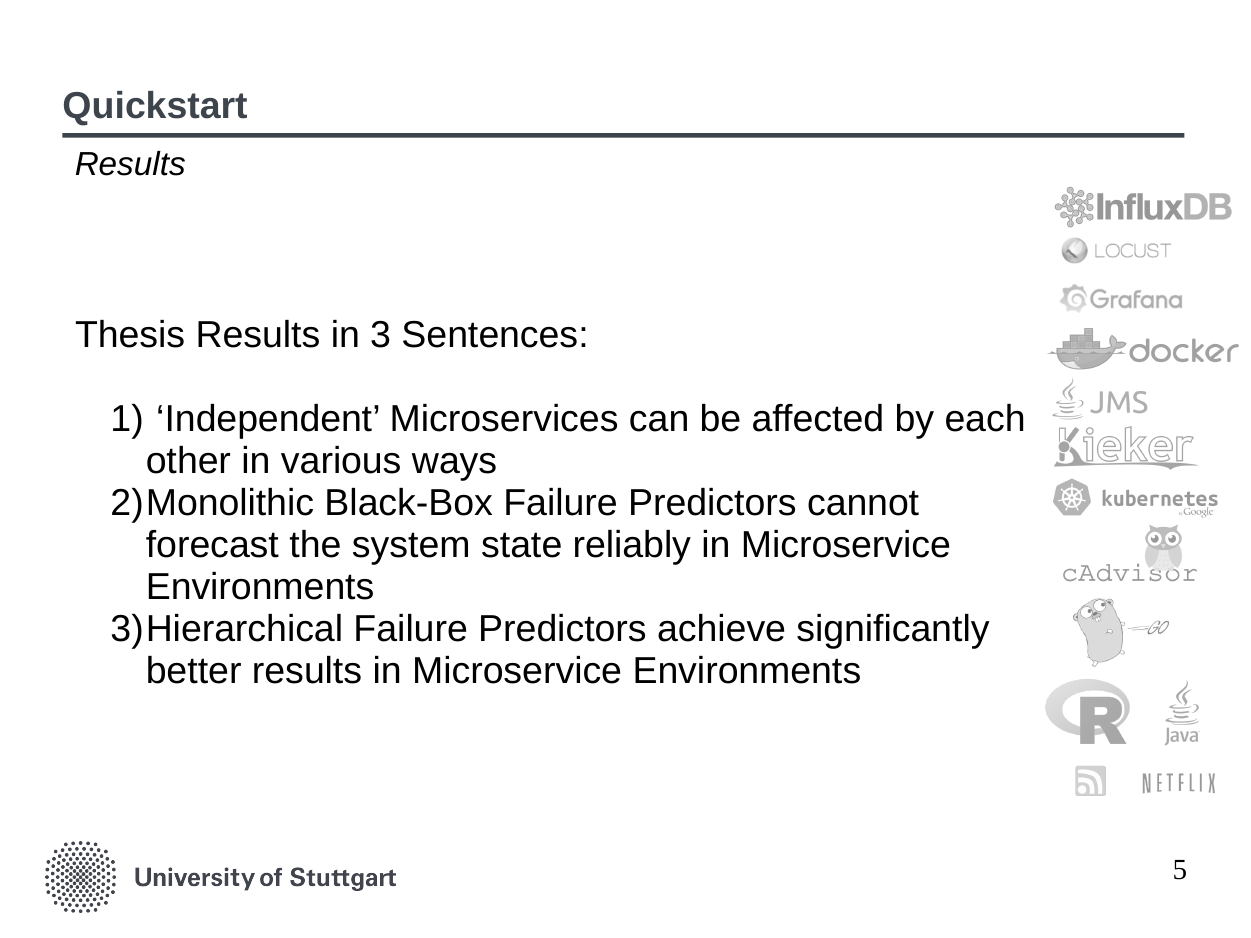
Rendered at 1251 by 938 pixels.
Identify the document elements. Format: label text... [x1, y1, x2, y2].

picture [45, 841, 396, 913]
subtitle Thesis Results in 3 Sentences: ‘Independent’ Microservices can be affected by each other in various ways Monolithic Black-Box Failure Predictors cannot forecast the system state reliably in Microservice Environments Hierarchical Failure Predictors achieve significantly better results in Microservice Environments [75, 210, 1036, 796]
text_box Results [60, 138, 961, 191]
title Quickstart [62, 79, 1188, 132]
